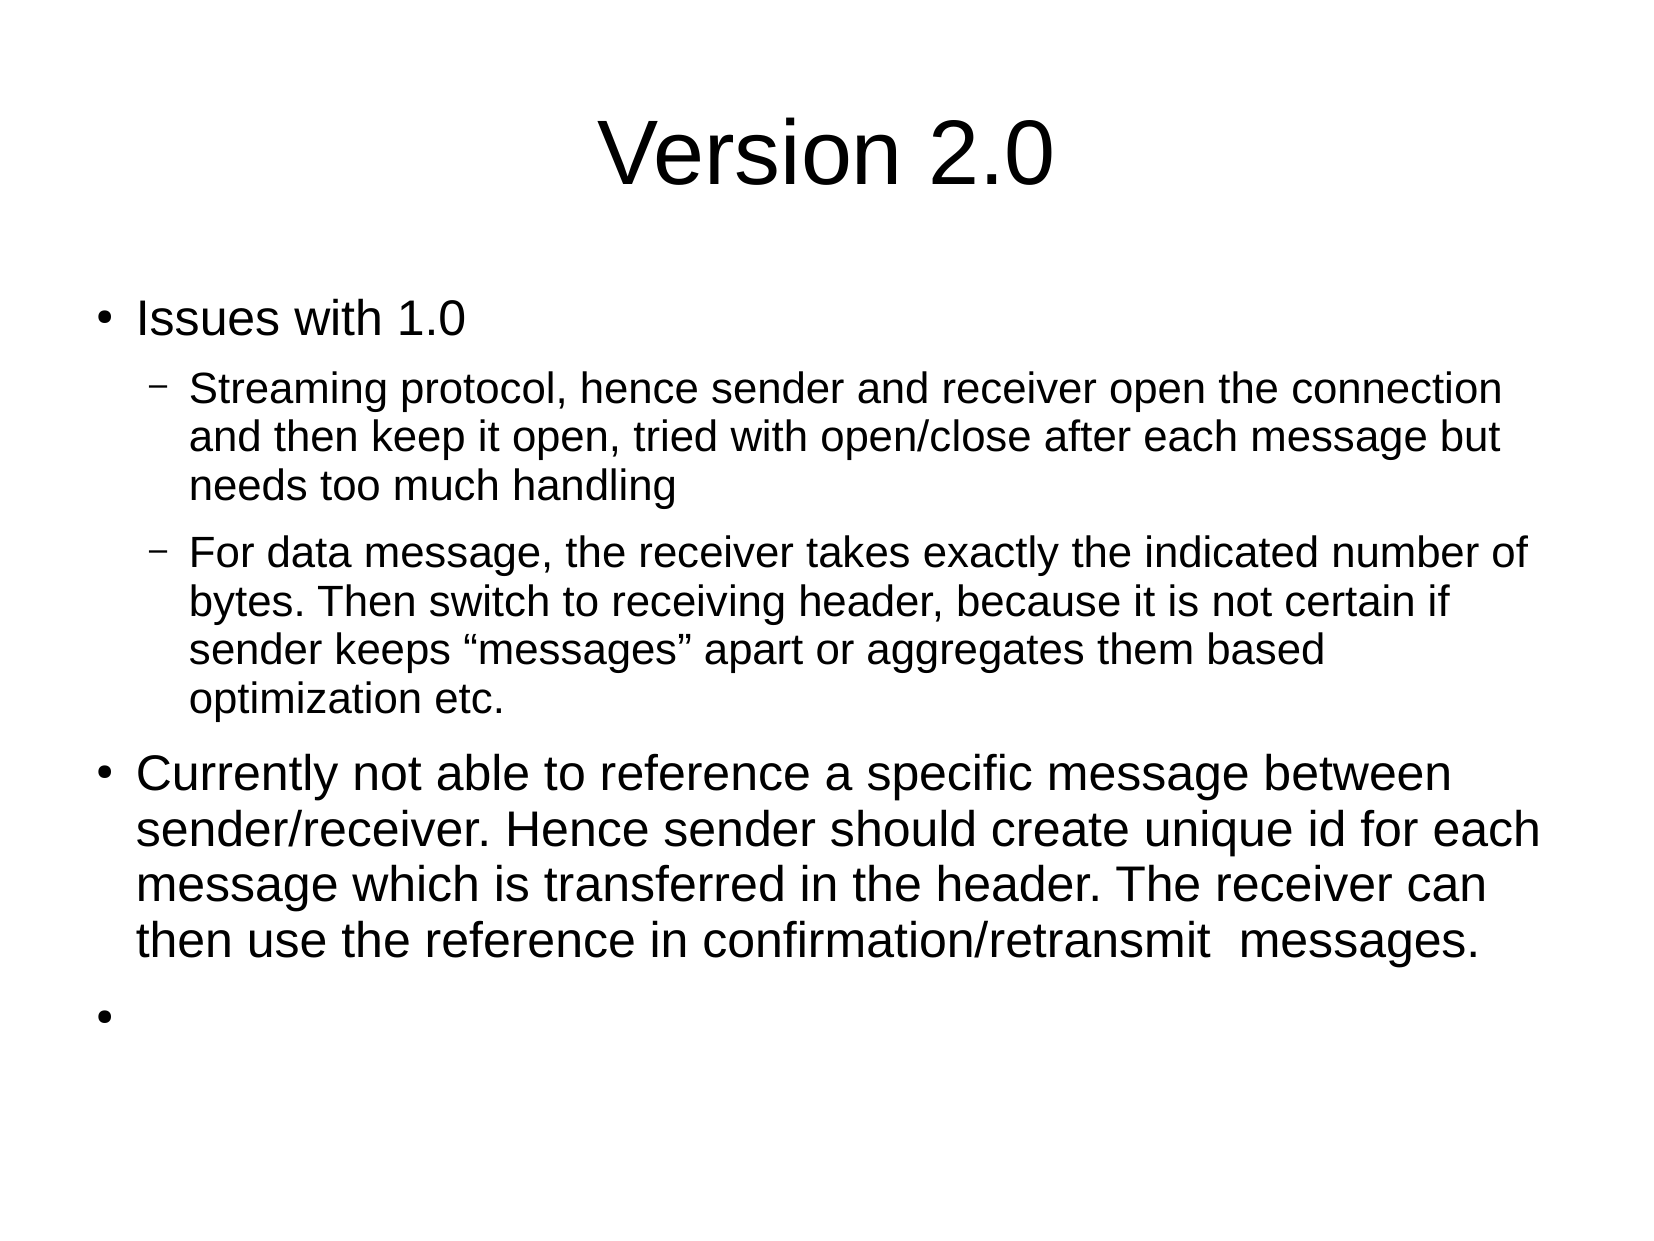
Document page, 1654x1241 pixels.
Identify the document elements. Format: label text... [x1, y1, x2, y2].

title Version 2.0 [82, 49, 1571, 257]
list Issues with 1.0 Streaming protocol, hence sender and receiver open the connection and then keep it open, tried with open/close after each message but needs too much handling For data message, the receiver takes exactly the indicated number of bytes. Then switch to receiving header, because it is not certain if sender keeps “messages” apart or aggregates them based optimization etc. Currently not able to reference a specific message between sender/receiver. Hence sender should create unique id for each message which is transferred in the header. The receiver can then use the reference in confirmation/retransmit messages. [82, 290, 1571, 1010]
